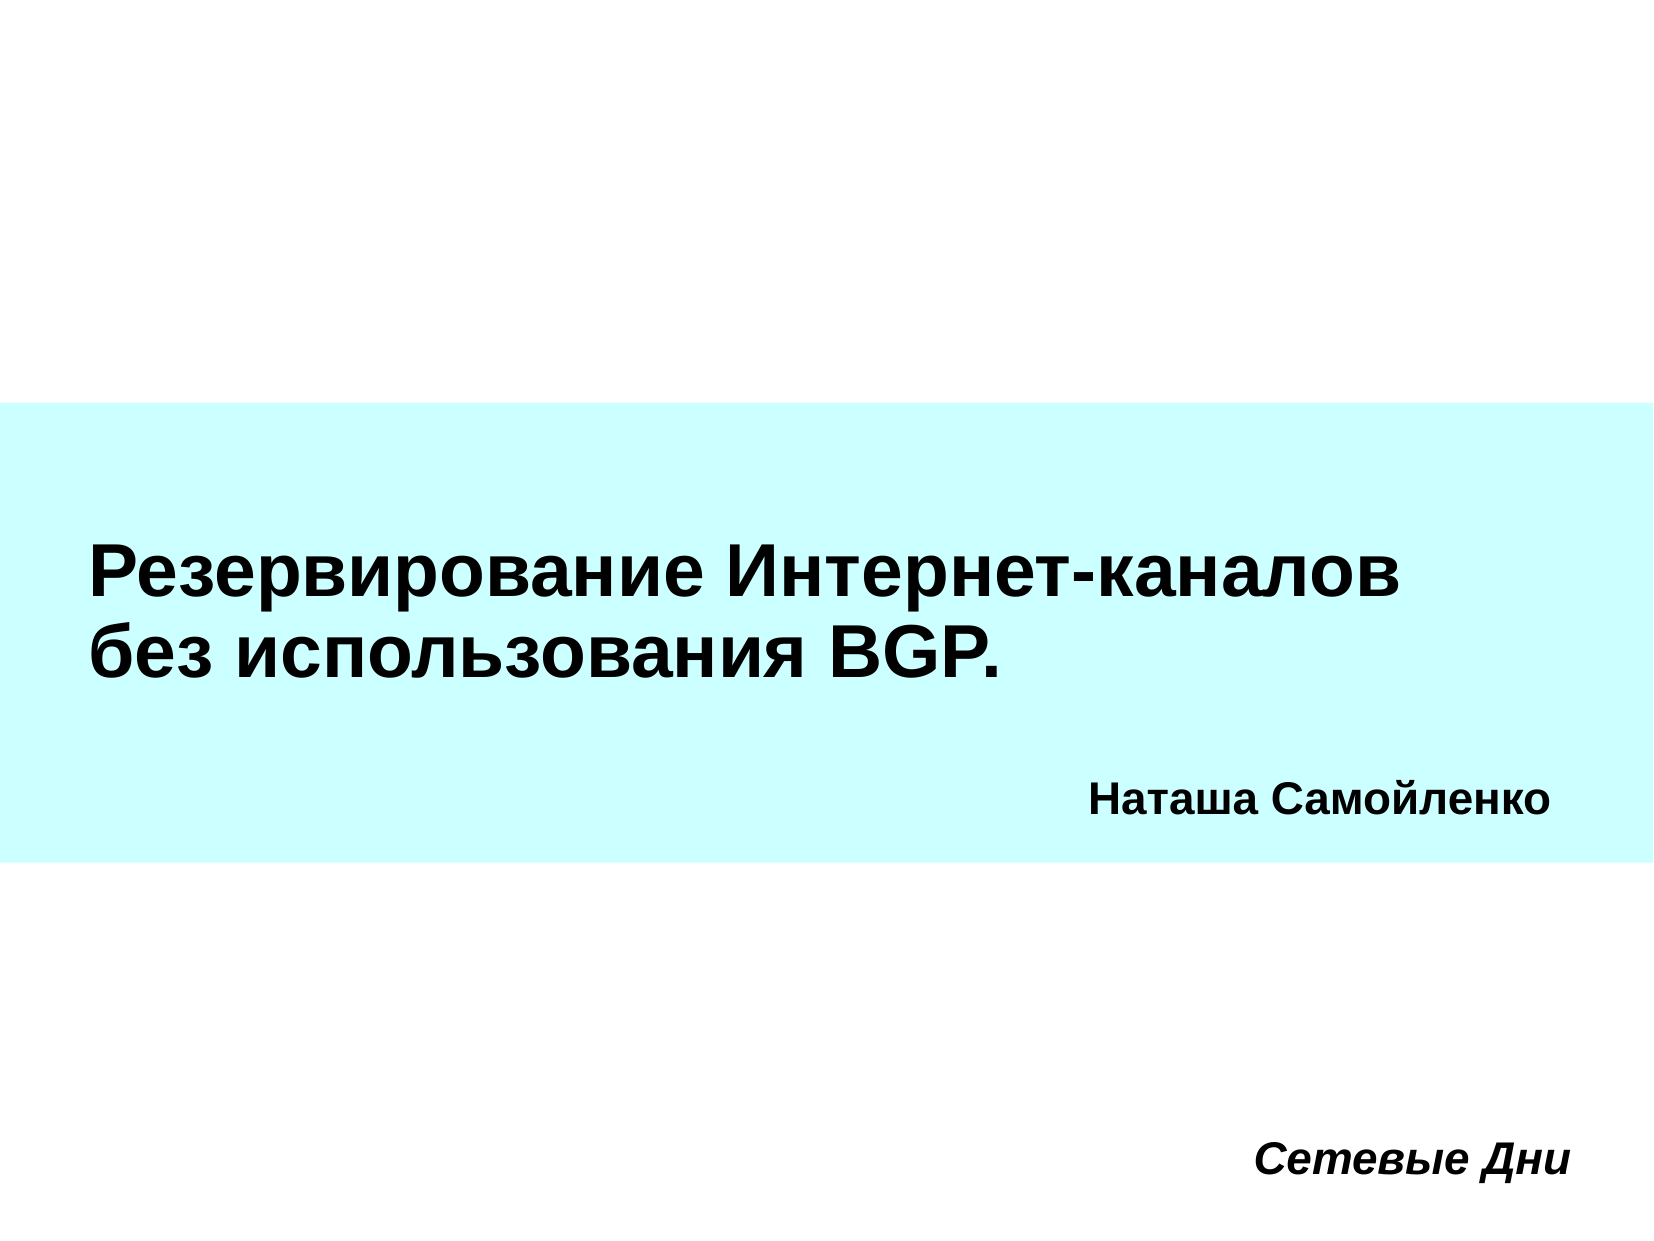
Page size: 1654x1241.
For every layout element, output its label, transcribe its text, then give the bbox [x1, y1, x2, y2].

text_box Резервирование Интернет-каналов без использования BGP. [74, 525, 1537, 751]
text_box Наташа Самойленко [1074, 768, 1654, 869]
text_box Сетевые Дни [1240, 1128, 1613, 1212]
